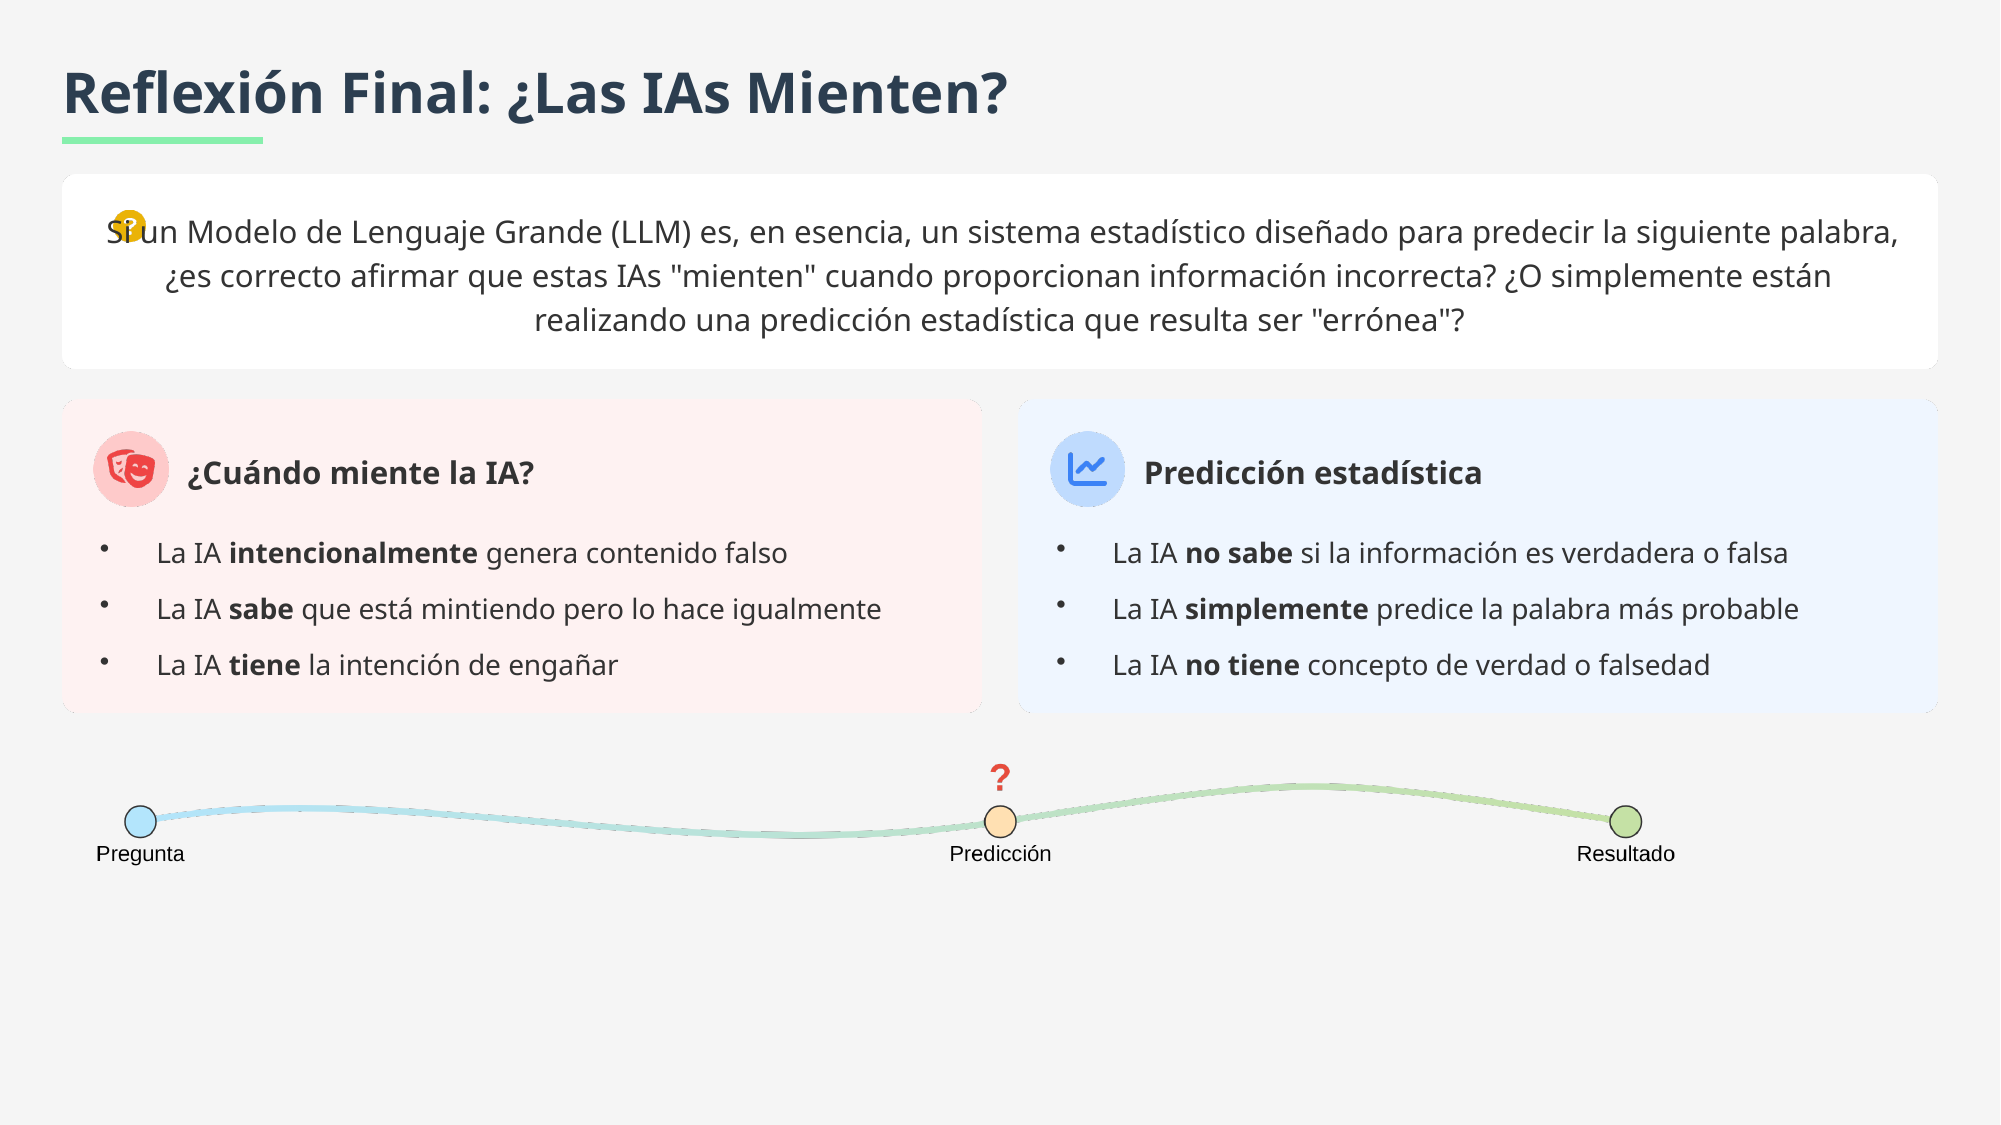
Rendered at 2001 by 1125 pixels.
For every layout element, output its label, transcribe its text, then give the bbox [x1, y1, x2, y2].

text_box La IA sabe que está mintiendo pero lo hace igualmente [99, 581, 1056, 625]
text_box Reflexión Final: ¿Las IAs Mienten? [62, 62, 2000, 125]
text_box La IA tiene la intención de engañar [99, 637, 1056, 682]
text_box La IA intencionalmente genera contenido falso [99, 525, 1056, 569]
text_box Predicción estadística [1143, 446, 1540, 491]
picture [0, 0, 2000, 1125]
text_box La IA no sabe si la información es verdadera o falsa [1056, 525, 2000, 569]
text_box La IA simplemente predice la palabra más probable [1056, 581, 2000, 625]
text_box La IA no tiene concepto de verdad o falsedad [1056, 637, 2000, 682]
text_box Si un Modelo de Lenguaje Grande (LLM) es, en esencia, un sistema estadístico diseñado para predecir la siguiente palabra, ¿es correcto afirmar que estas IAs "mienten" cuando proporcionan información incorrecta? ¿O simplemente están realizando una predicción estadística que resulta ser "errónea"? [93, 206, 1907, 338]
text_box ¿Cuándo miente la IA? [187, 446, 594, 491]
